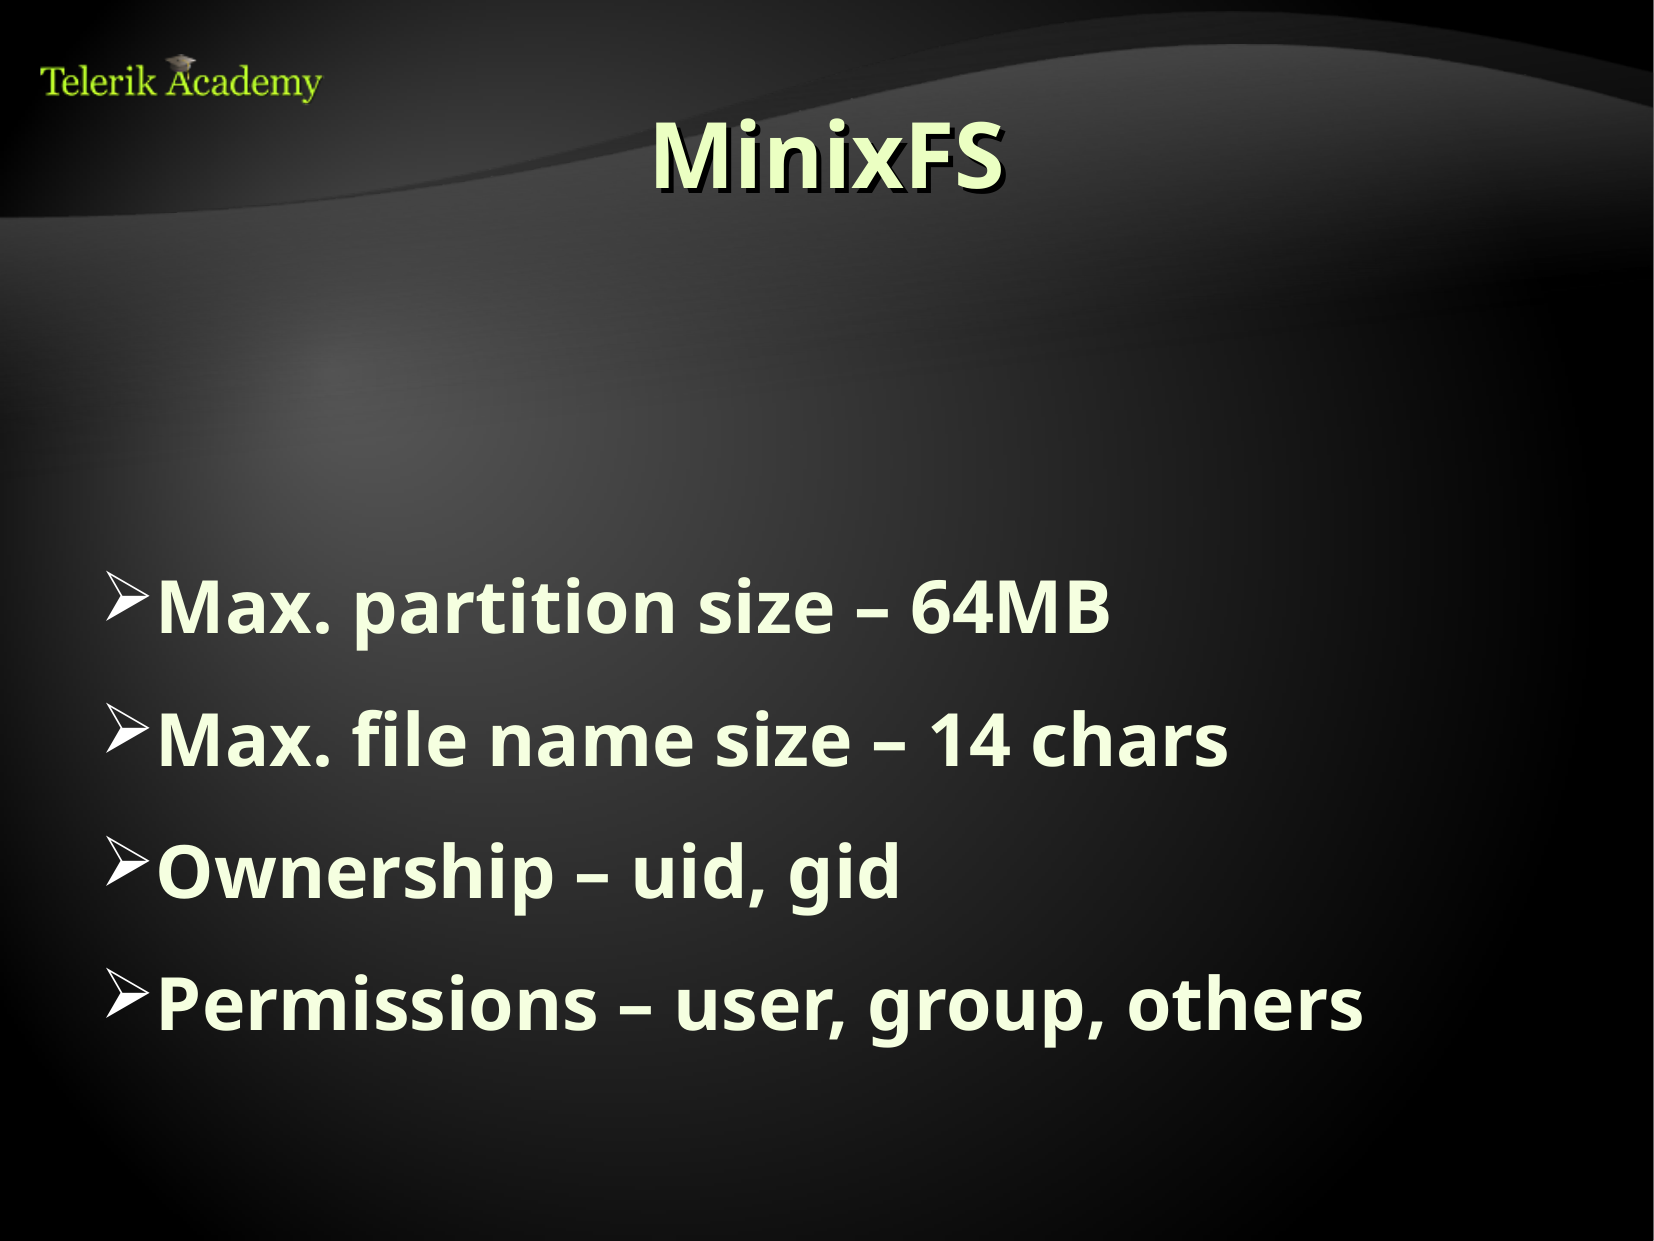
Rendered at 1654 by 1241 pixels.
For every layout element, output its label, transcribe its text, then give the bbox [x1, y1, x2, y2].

picture [0, 0, 1654, 1241]
list Max. partition size – 64MB Max. file name size – 14 chars Ownership – uid, gid Permissions – user, group, others [82, 290, 1538, 1010]
title MinixFS [82, 49, 1571, 257]
